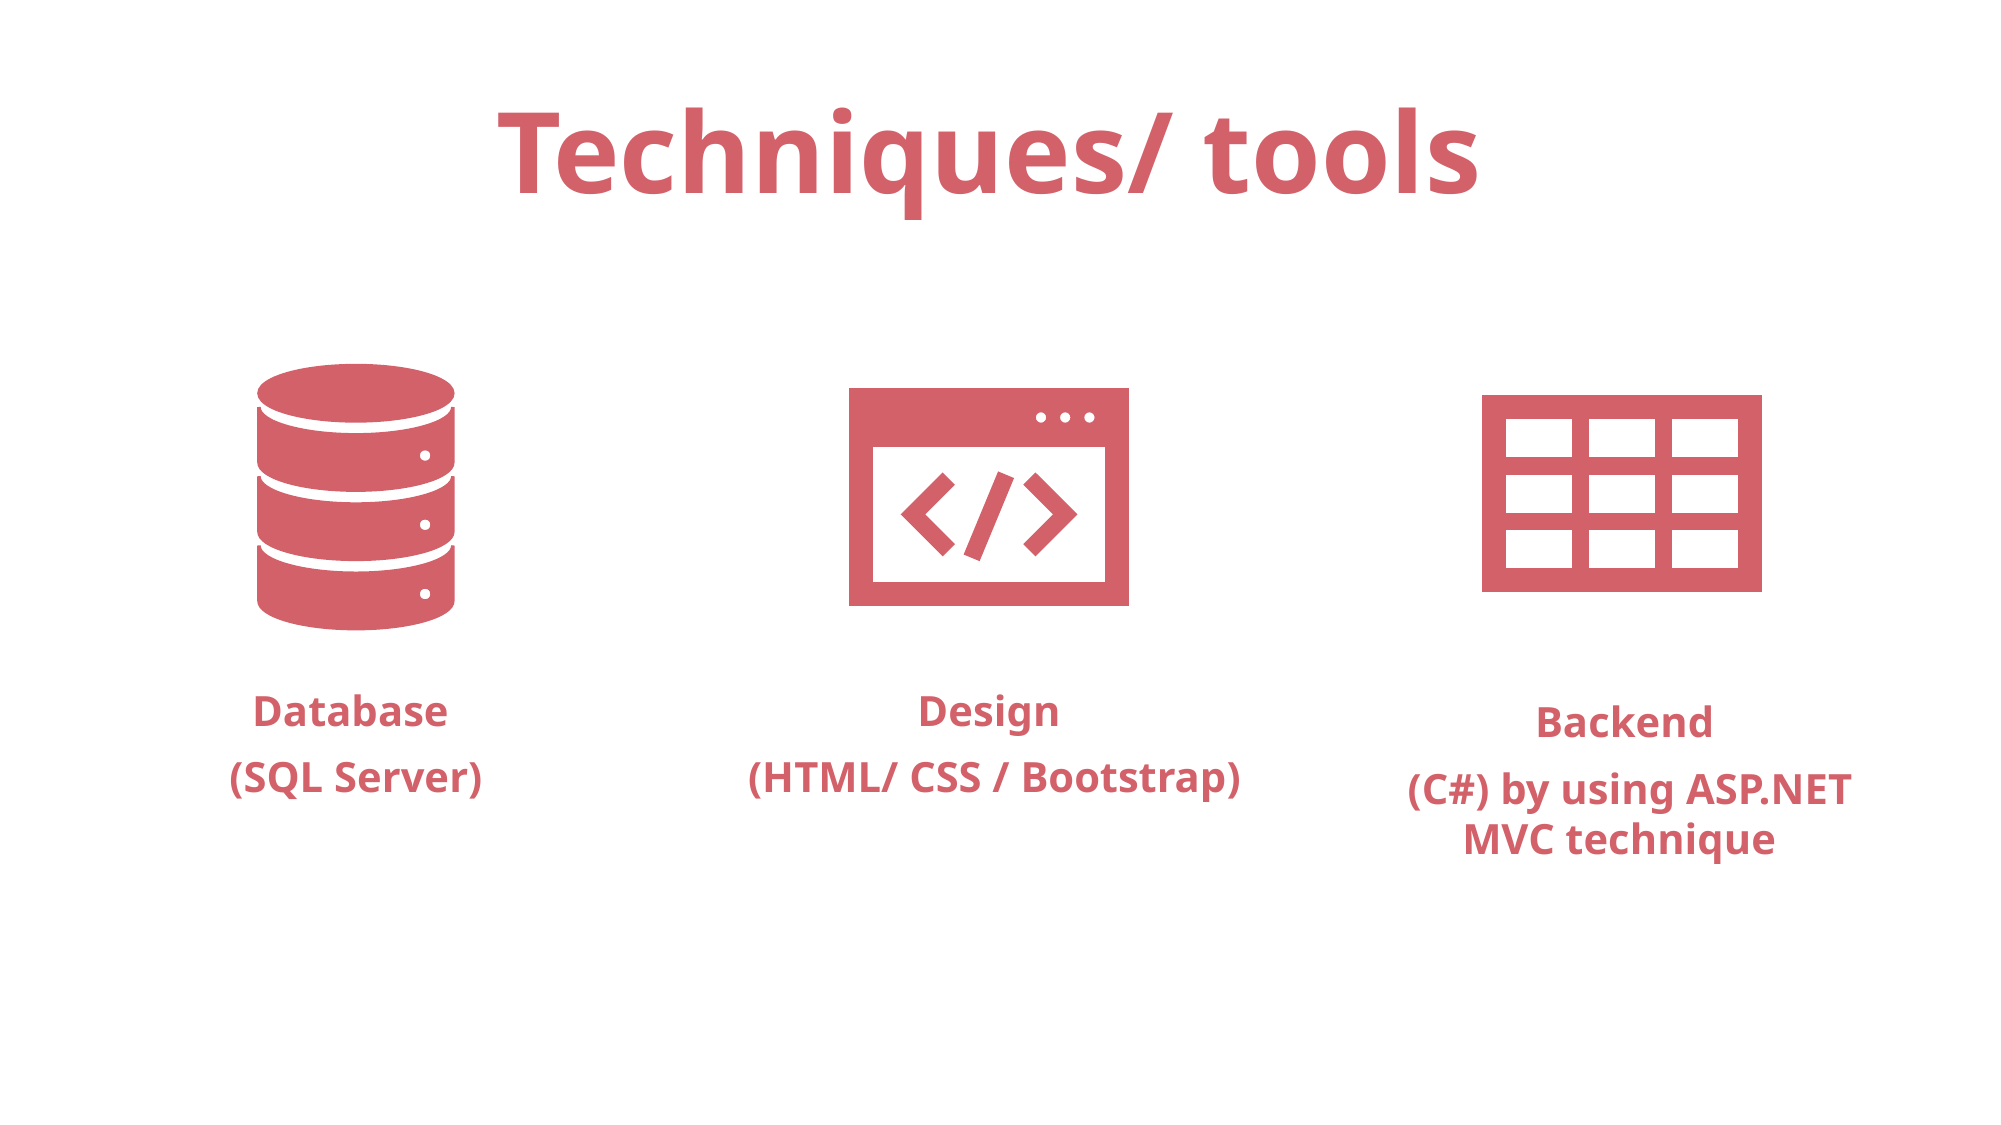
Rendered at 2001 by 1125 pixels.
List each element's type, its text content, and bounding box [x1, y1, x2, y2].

text_box Backend (C#) by using ASP.NET MVC technique [1355, 696, 1895, 892]
text_box Design (HTML/ CSS / Bootstrap) [719, 684, 1259, 818]
text_box Database (SQL Server) [86, 684, 626, 818]
text_box [1454, 326, 1790, 662]
text_box [188, 329, 524, 665]
text_box [821, 329, 1157, 665]
title Techniques/ tools [443, 83, 1535, 226]
